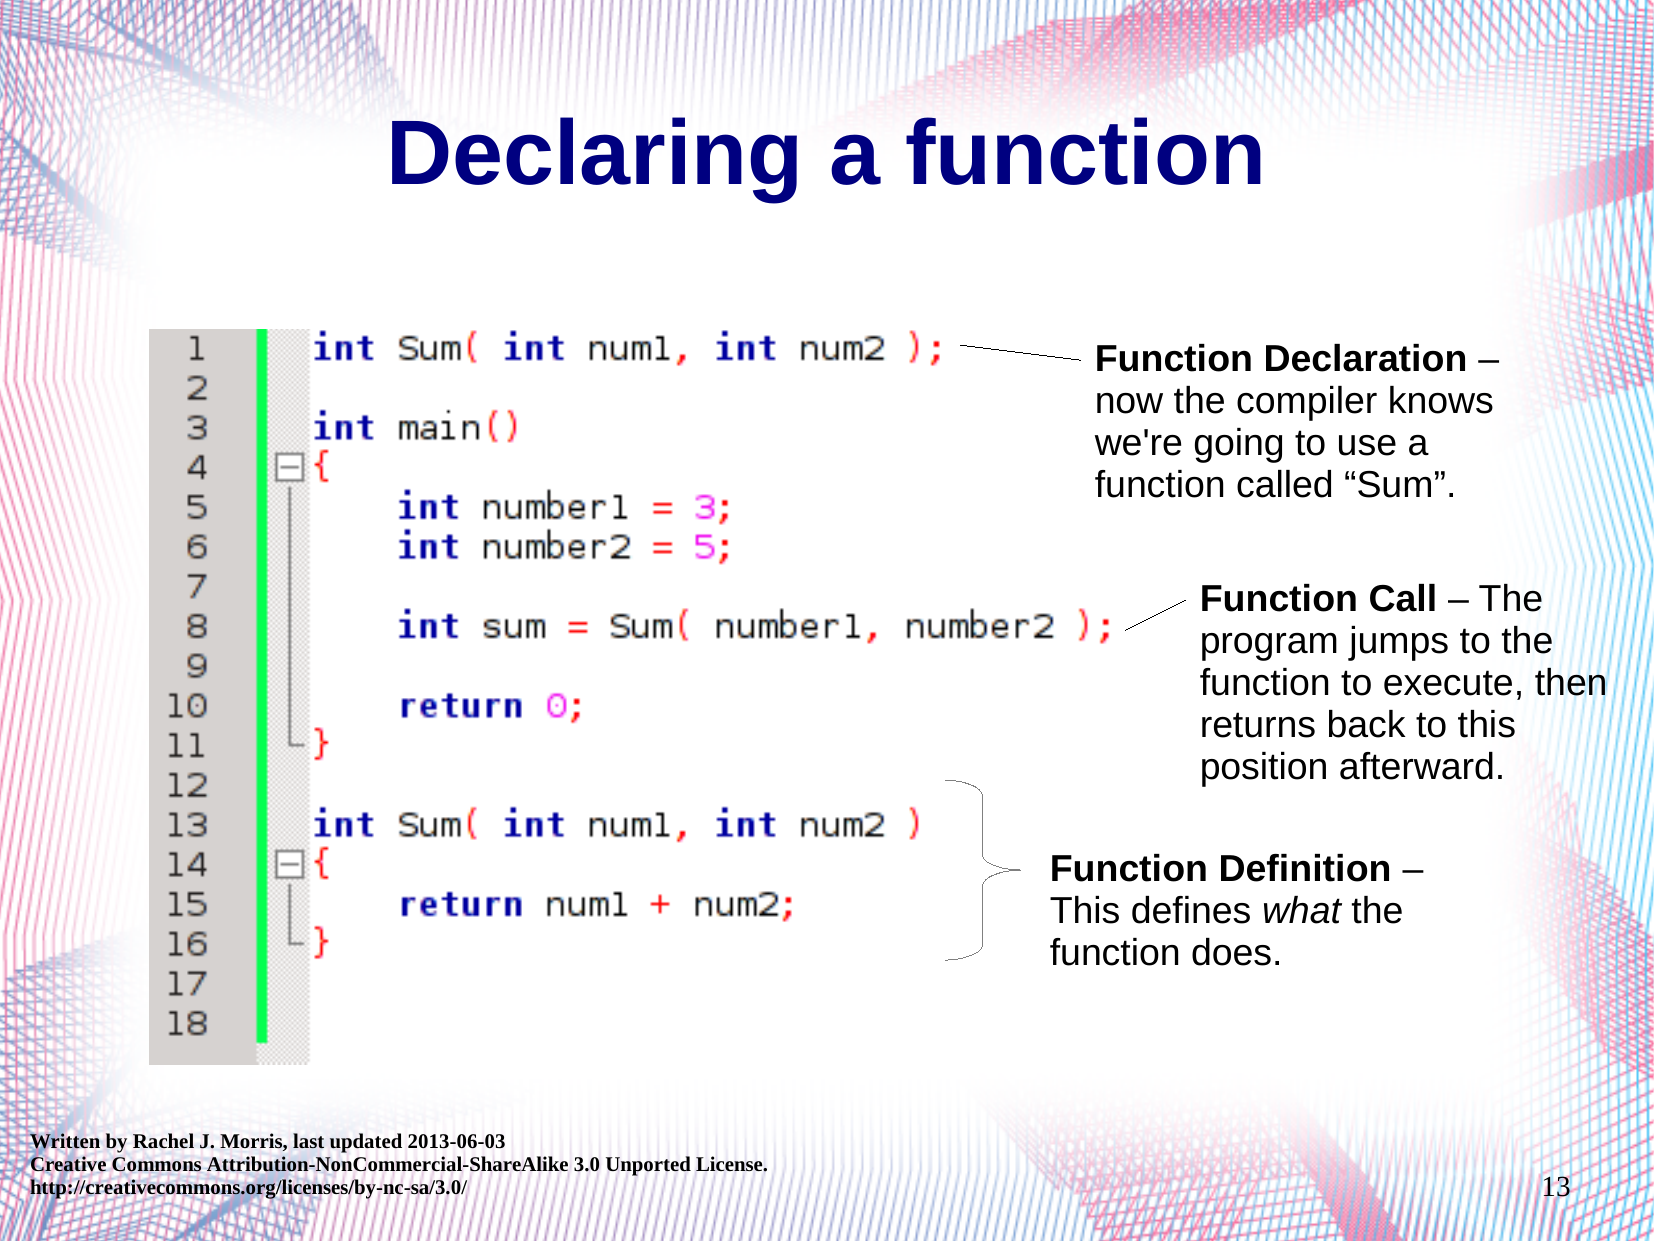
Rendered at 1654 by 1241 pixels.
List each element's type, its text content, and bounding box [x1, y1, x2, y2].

text_box Function Call – The program jumps to the function to execute, then returns back to this position afterward. [1185, 570, 1636, 841]
text_box Function Definition – This defines what the function does. [1035, 840, 1486, 981]
title Declaring a function [82, 49, 1571, 257]
picture [0, 0, 1654, 1241]
text_box Function Declaration – now the compiler knows we're going to use a function called “Sum”. [1080, 330, 1531, 513]
